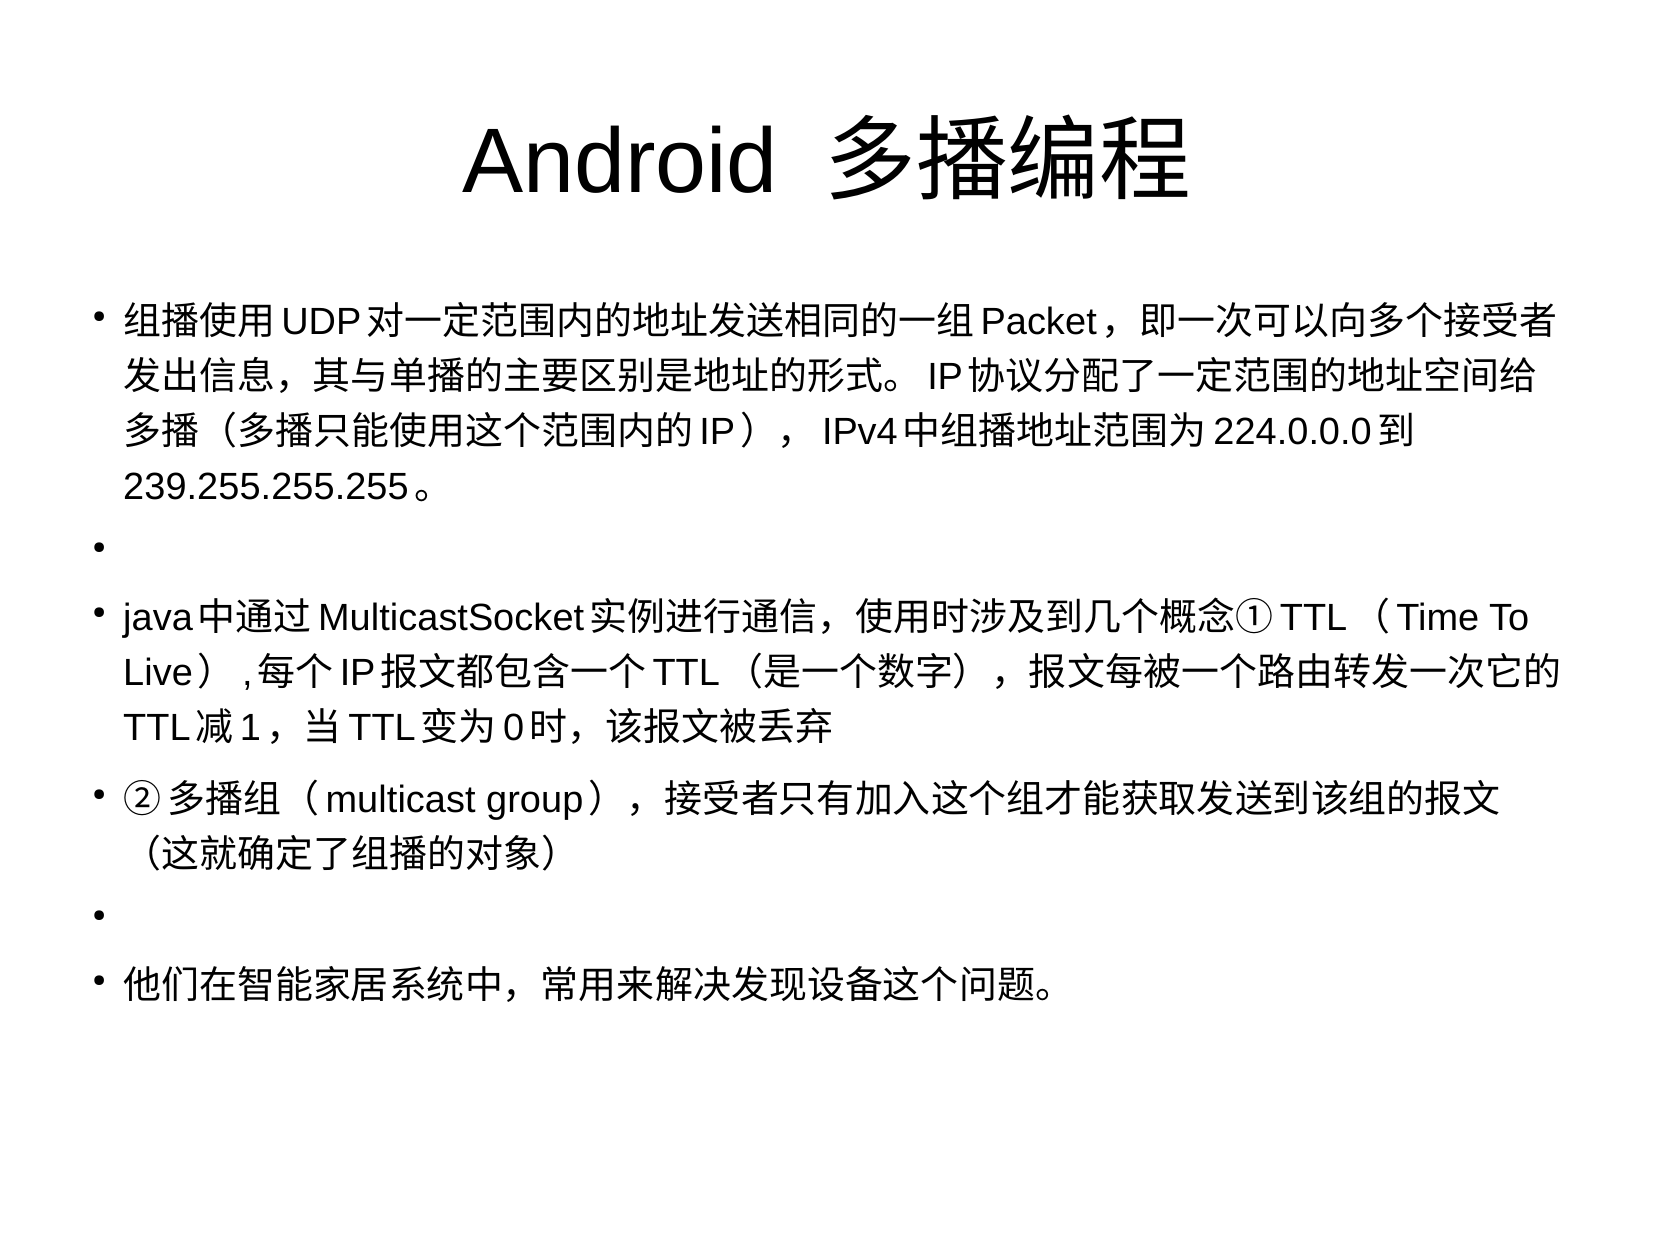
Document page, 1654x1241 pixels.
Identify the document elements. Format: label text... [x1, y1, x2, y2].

list 组播使用UDP对一定范围内的地址发送相同的一组Packet，即一次可以向多个接受者发出信息，其与单播的主要区别是地址的形式。IP协议分配了一定范围的地址空间给多播（多播只能使用这个范围内的IP），IPv4中组播地址范围为224.0.0.0到239.255.255.255。 java中通过MulticastSocket实例进行通信，使用时涉及到几个概念①TTL（Time To Live）,每个IP报文都包含一个TTL（是一个数字），报文每被一个路由转发一次它的TTL减1，当TTL变为0时，该报文被丢弃 ②多播组（multicast group），接受者只有加入这个组才能获取发送到该组的报文（这就确定了组播的对象） 他们在智能家居系统中，常用来解决发现设备这个问题。 [82, 290, 1571, 1010]
title Android 多播编程 [82, 49, 1571, 257]
